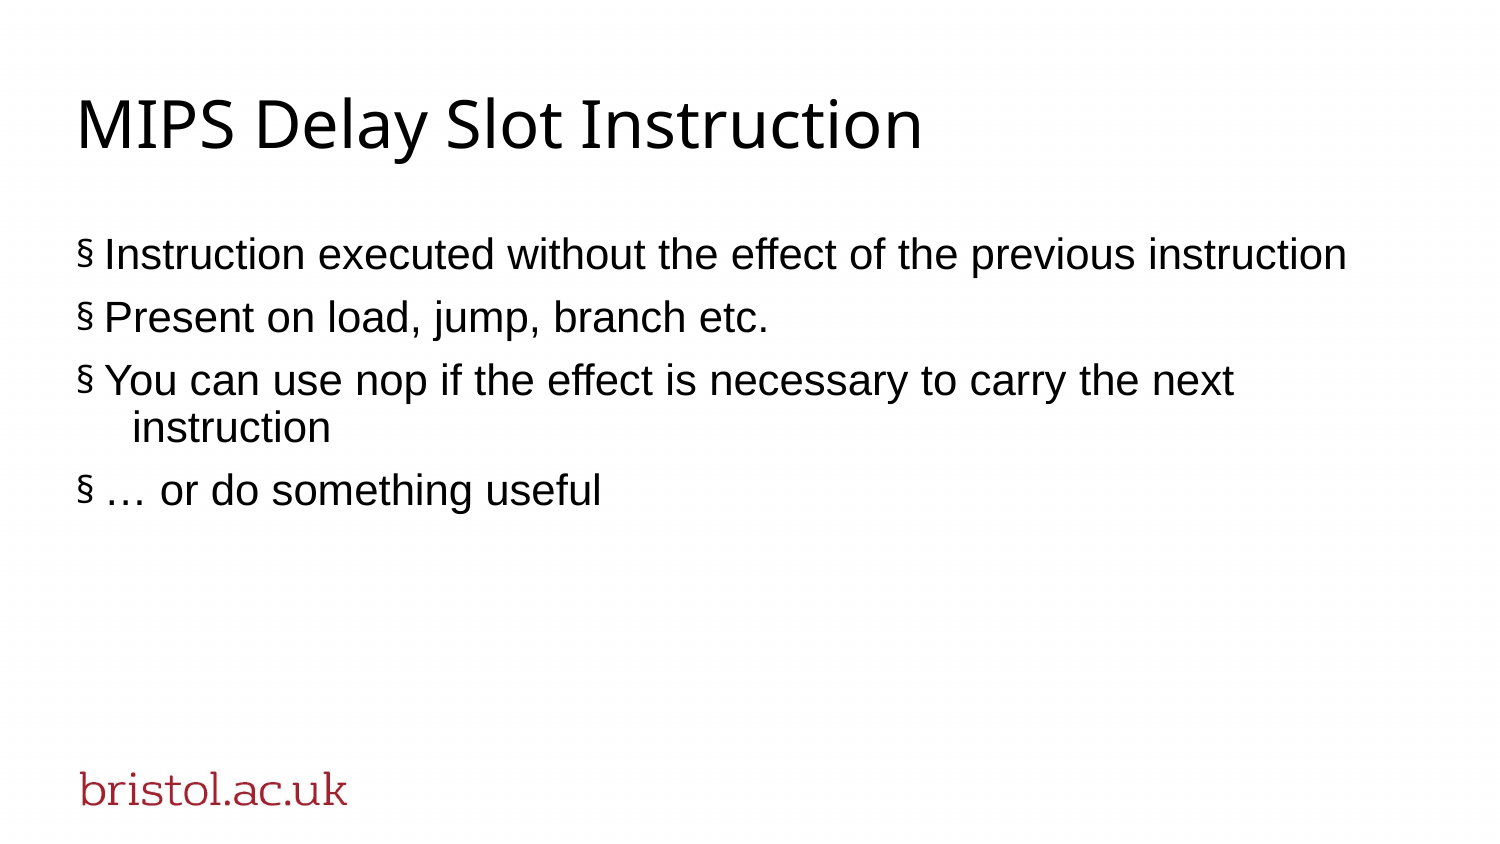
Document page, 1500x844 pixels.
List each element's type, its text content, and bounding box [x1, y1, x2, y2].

title MIPS Delay Slot Instruction [60, 44, 1440, 209]
list Instruction executed without the effect of the previous instruction Present on load, jump, branch etc. You can use nop if the effect is necessary to carry the next instruction … or do something useful [60, 224, 1440, 699]
